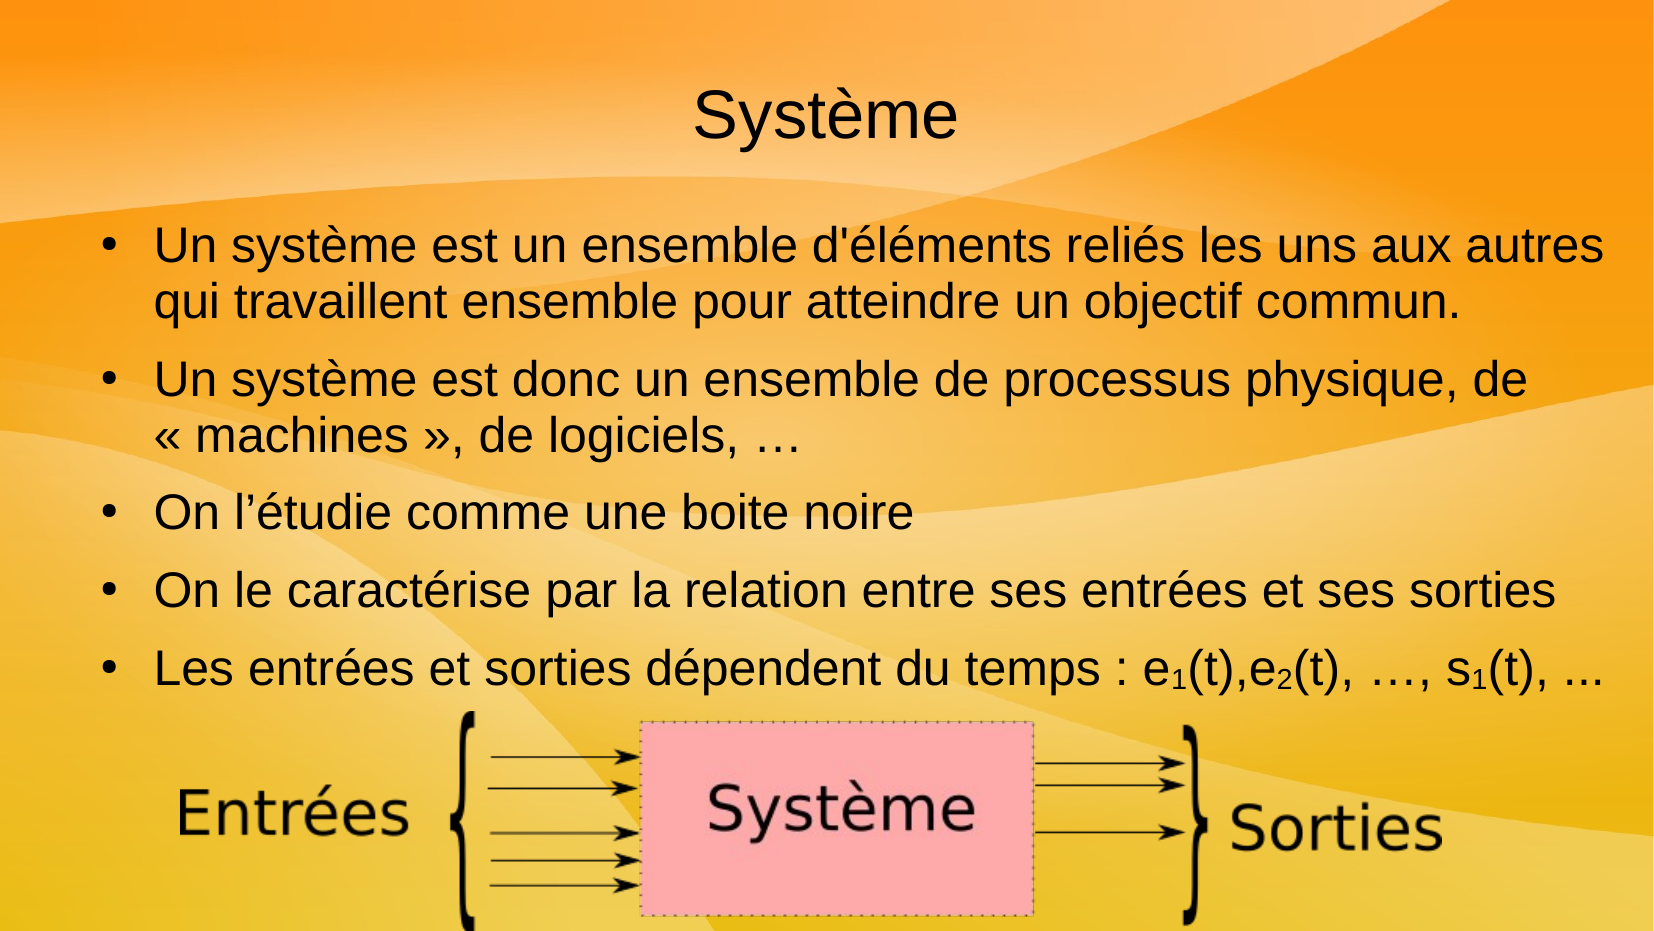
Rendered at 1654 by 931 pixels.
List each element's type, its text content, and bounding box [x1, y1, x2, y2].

picture [0, 0, 1654, 931]
list Un système est un ensemble d'éléments reliés les uns aux autres qui travaillent ensemble pour atteindre un objectif commun. Un système est donc un ensemble de processus physique, de « machines », de logiciels, … On l’étudie comme une boite noire On le caractérise par la relation entre ses entrées et ses sorties Les entrées et sorties dépendent du temps : e1(t),e2(t), …, s1(t), ... [82, 217, 1608, 774]
title Système [82, 37, 1571, 193]
